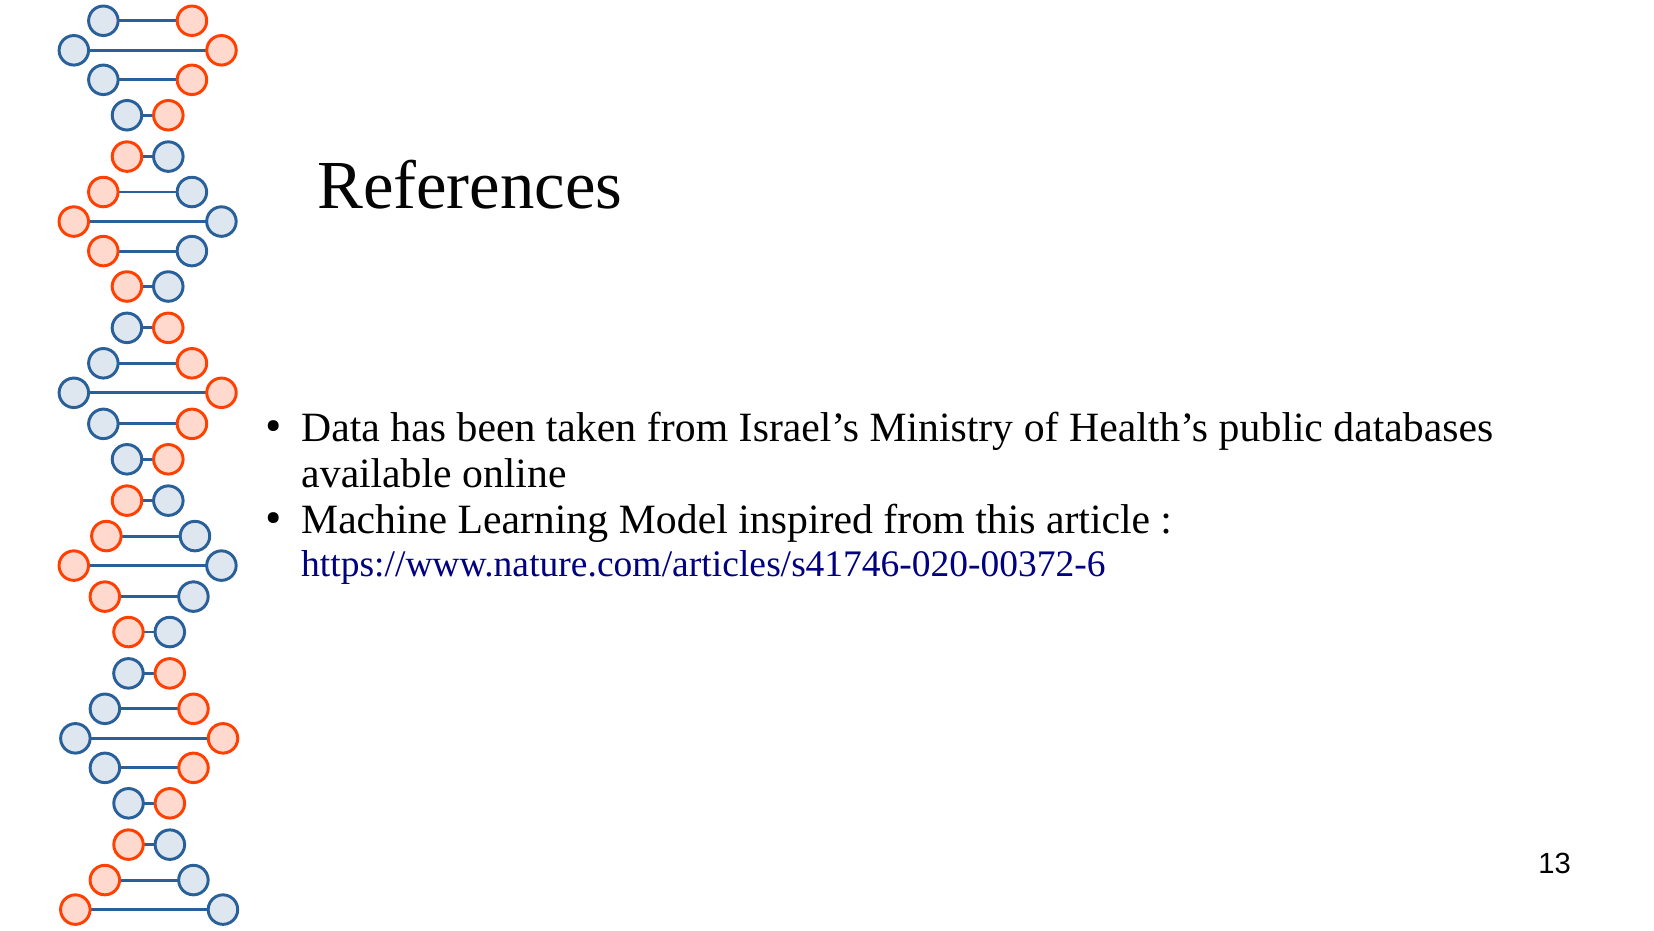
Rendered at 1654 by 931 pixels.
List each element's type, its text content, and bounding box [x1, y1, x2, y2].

title References [265, 108, 1595, 224]
subtitle Data has been taken from Israel’s Ministry of Health’s public databases available online Machine Learning Model inspired from this article : https://www.nature.com/articles/s41746-020-00372-6 [265, 224, 1595, 764]
